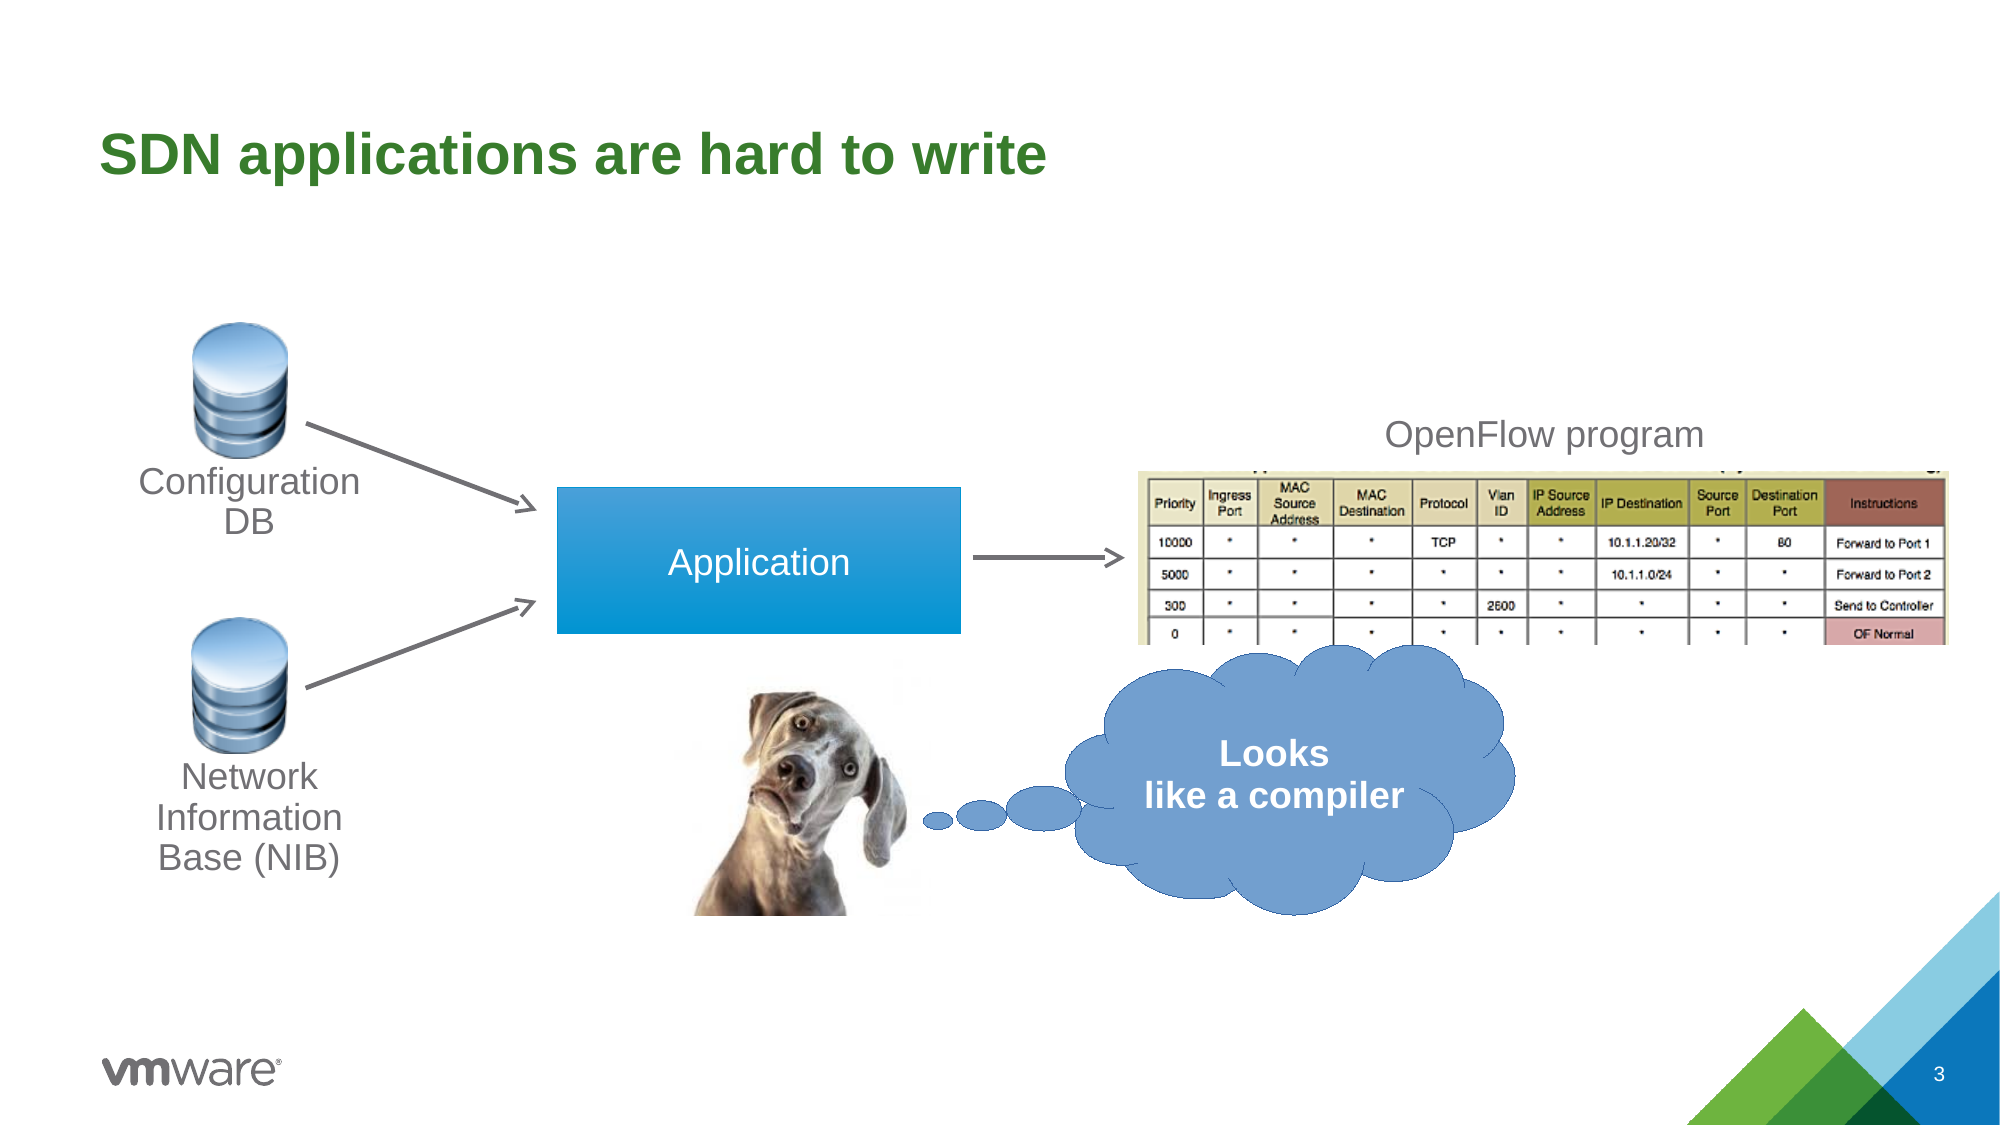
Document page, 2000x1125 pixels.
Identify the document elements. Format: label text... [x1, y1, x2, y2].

text_box OpenFlow program [1348, 414, 1741, 502]
text_box Looks like a compiler [923, 812, 953, 830]
picture [192, 322, 288, 459]
text_box Looks like a compiler [956, 645, 1516, 916]
text_box Application [557, 487, 961, 634]
picture [1138, 471, 1949, 646]
slide_number <number> [1902, 1060, 1977, 1085]
text_box Configuration DB [108, 462, 391, 549]
picture [191, 617, 288, 754]
text_box Network Information Base (NIB) [108, 757, 391, 886]
title SDN applications are hard to write [99, 54, 1900, 188]
picture [1674, 887, 2000, 1125]
picture [674, 659, 931, 916]
